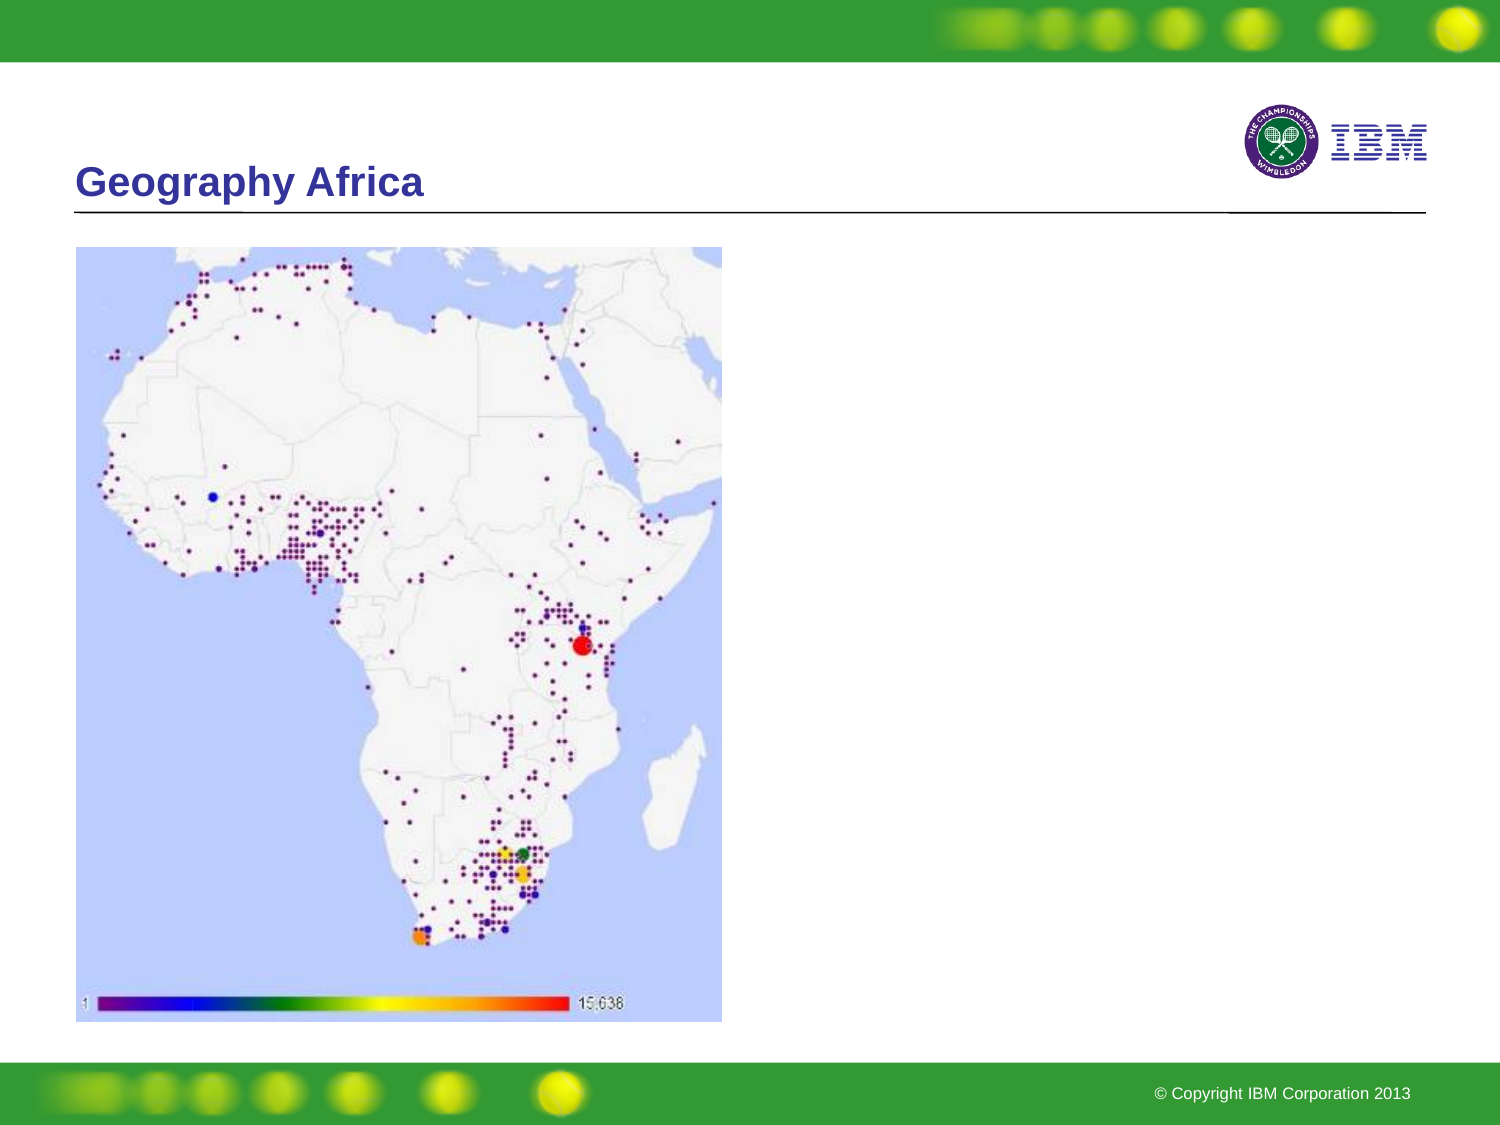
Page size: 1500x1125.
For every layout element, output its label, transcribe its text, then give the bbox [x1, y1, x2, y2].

picture [76, 247, 722, 1022]
picture [903, 4, 1492, 55]
title Geography Africa [75, 75, 1425, 213]
picture [5, 1068, 595, 1120]
picture [1425, 117, 1432, 165]
